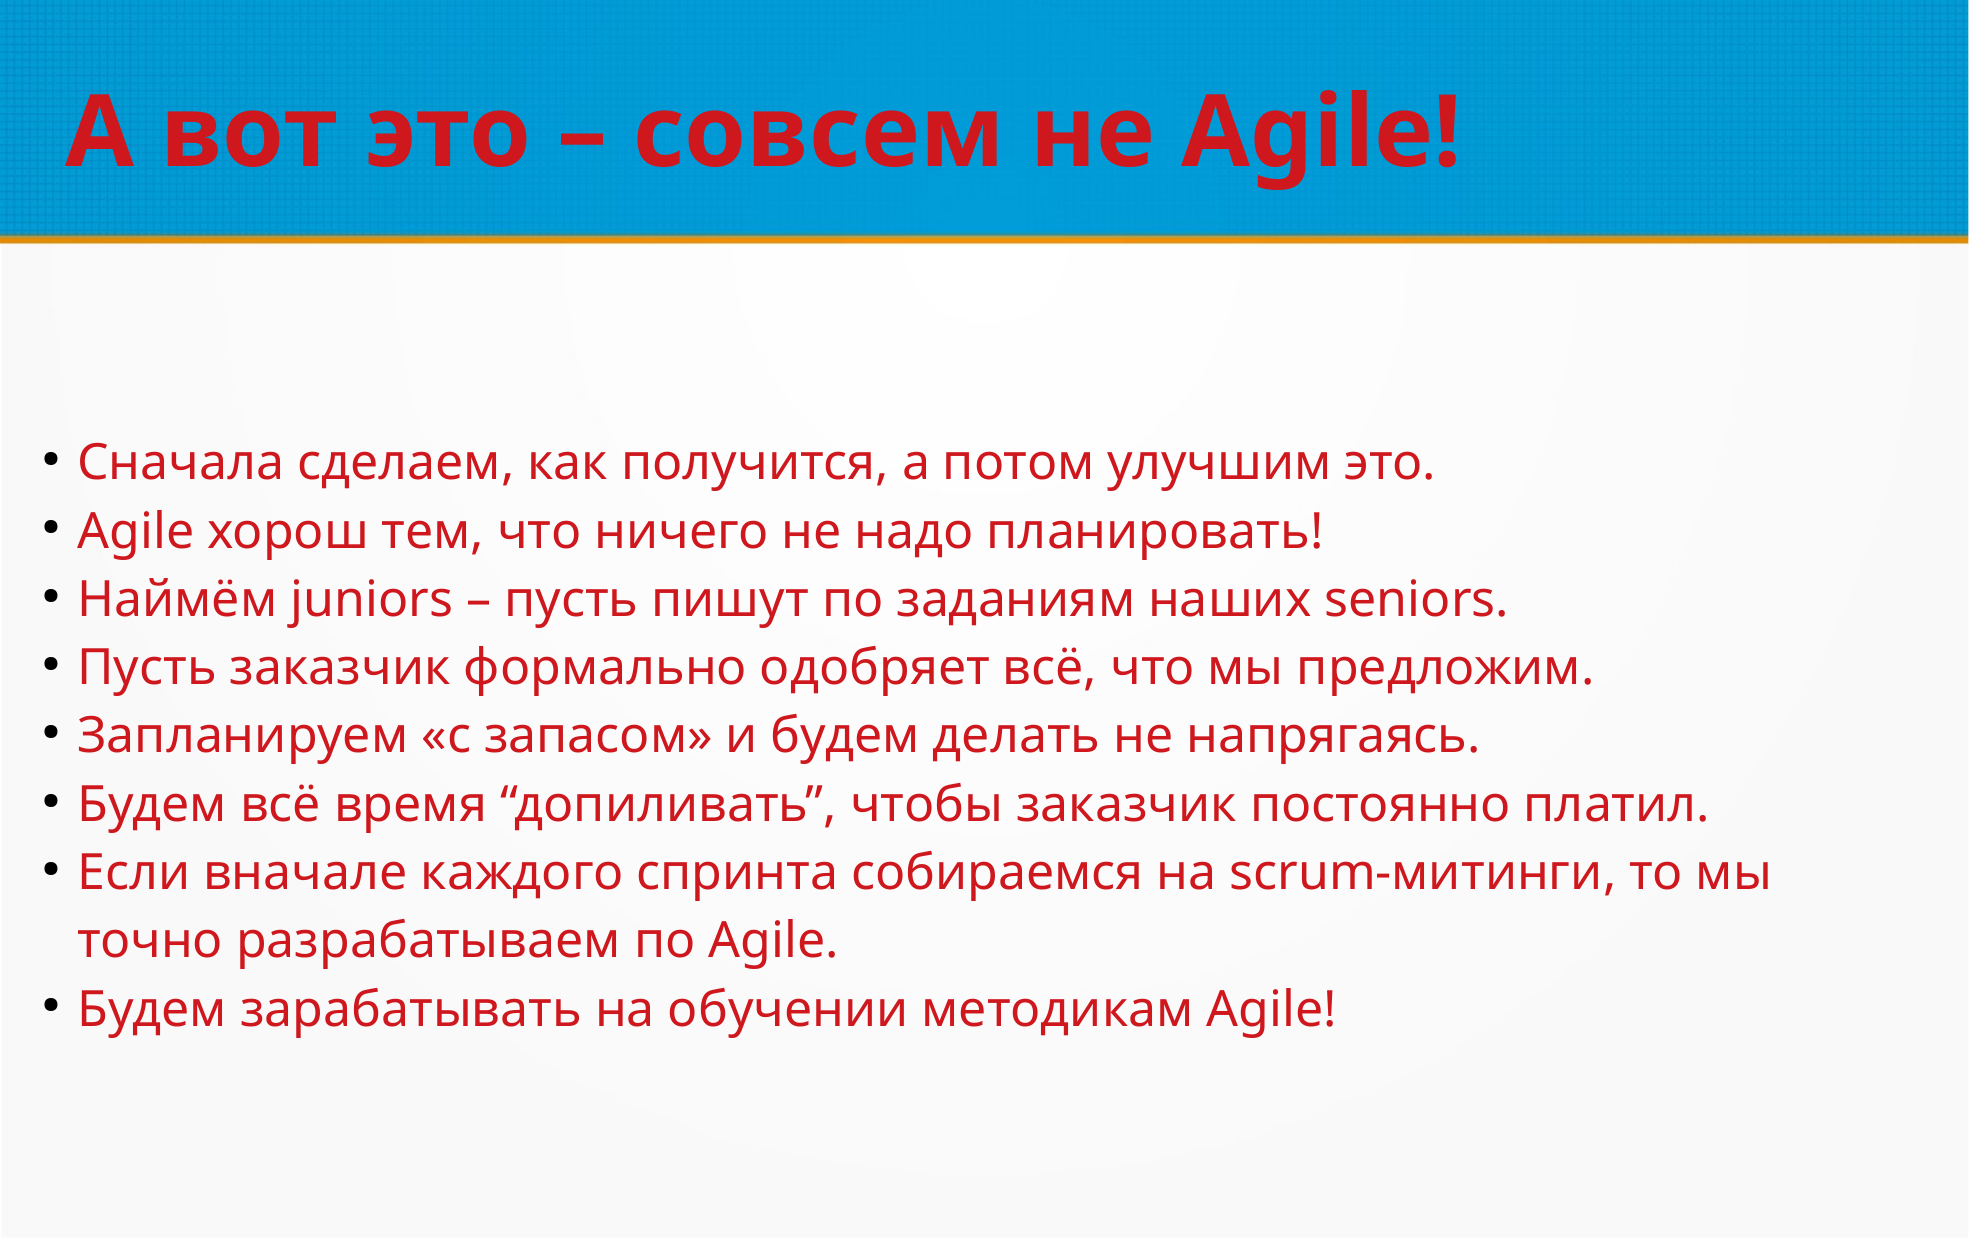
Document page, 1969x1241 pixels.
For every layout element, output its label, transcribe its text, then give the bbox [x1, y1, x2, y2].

picture [0, 233, 1969, 1241]
text_box Сначала сделаем, как получится, а потом улучшим это. Agile хорош тем, что ничего не надо планировать! Наймём juniors – пусть пишут по заданиям наших seniors. Пусть заказчик формально одобряет всё, что мы предложим. Запланируем «с запасом» и будем делать не напрягаясь. Будем всё время “допиливать”, чтобы заказчик постоянно платил. Если вначале каждого спринта собираемся на scrum-митинги, то мы точно разpабатываем по Agile. Будем зарабатывать на обучении методикам Agile! [36, 320, 1924, 1147]
text_box А вот это – совсем не Аgile! [59, 55, 1902, 200]
